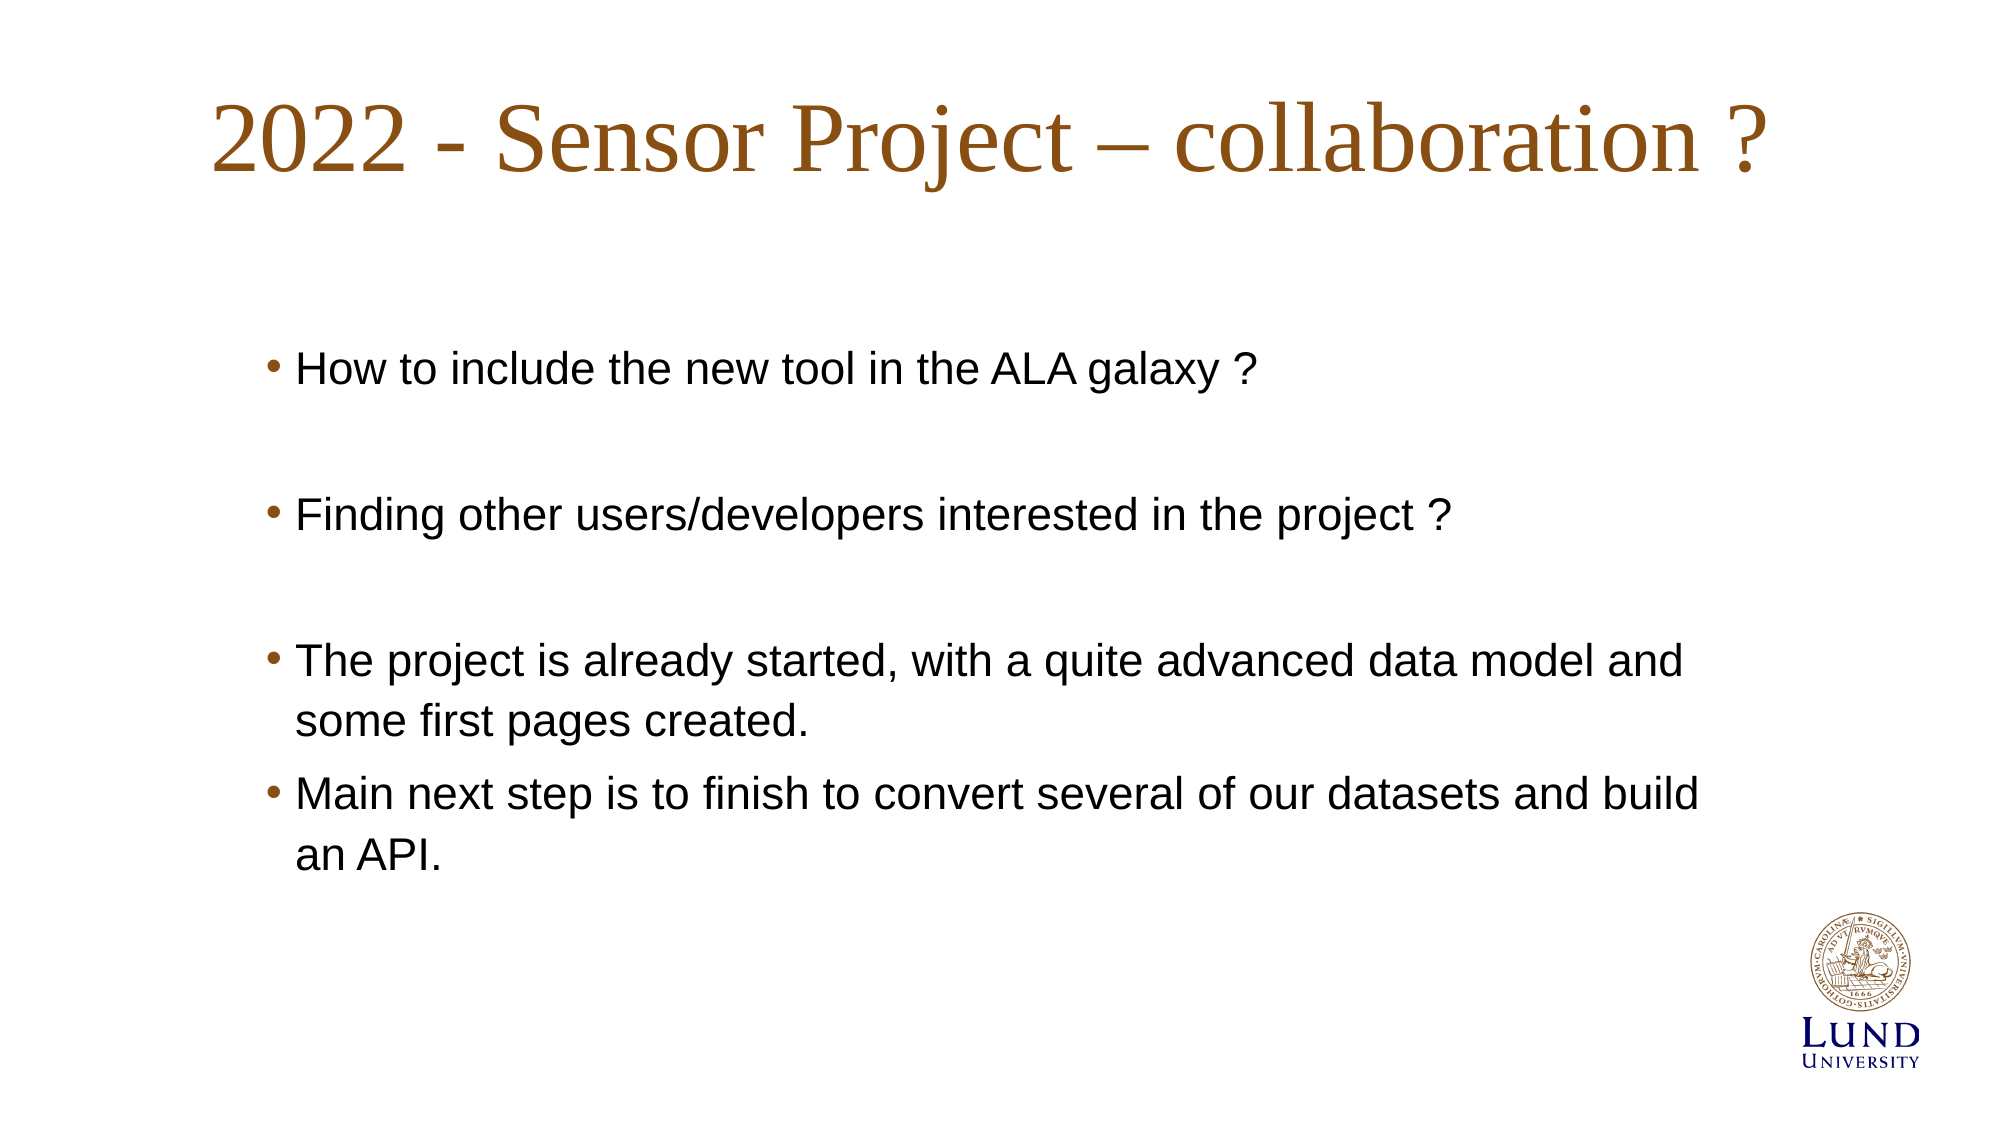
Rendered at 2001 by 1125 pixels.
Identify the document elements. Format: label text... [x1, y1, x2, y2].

list How to include the new tool in the ALA galaxy ? Finding other users/developers interested in the project ? The project is already started, with a quite advanced data model and some first pages created. Main next step is to finish to convert several of our datasets and build an API. [265, 265, 1713, 1006]
title 2022 - Sensor Project – collaboration ? [210, 50, 1921, 240]
